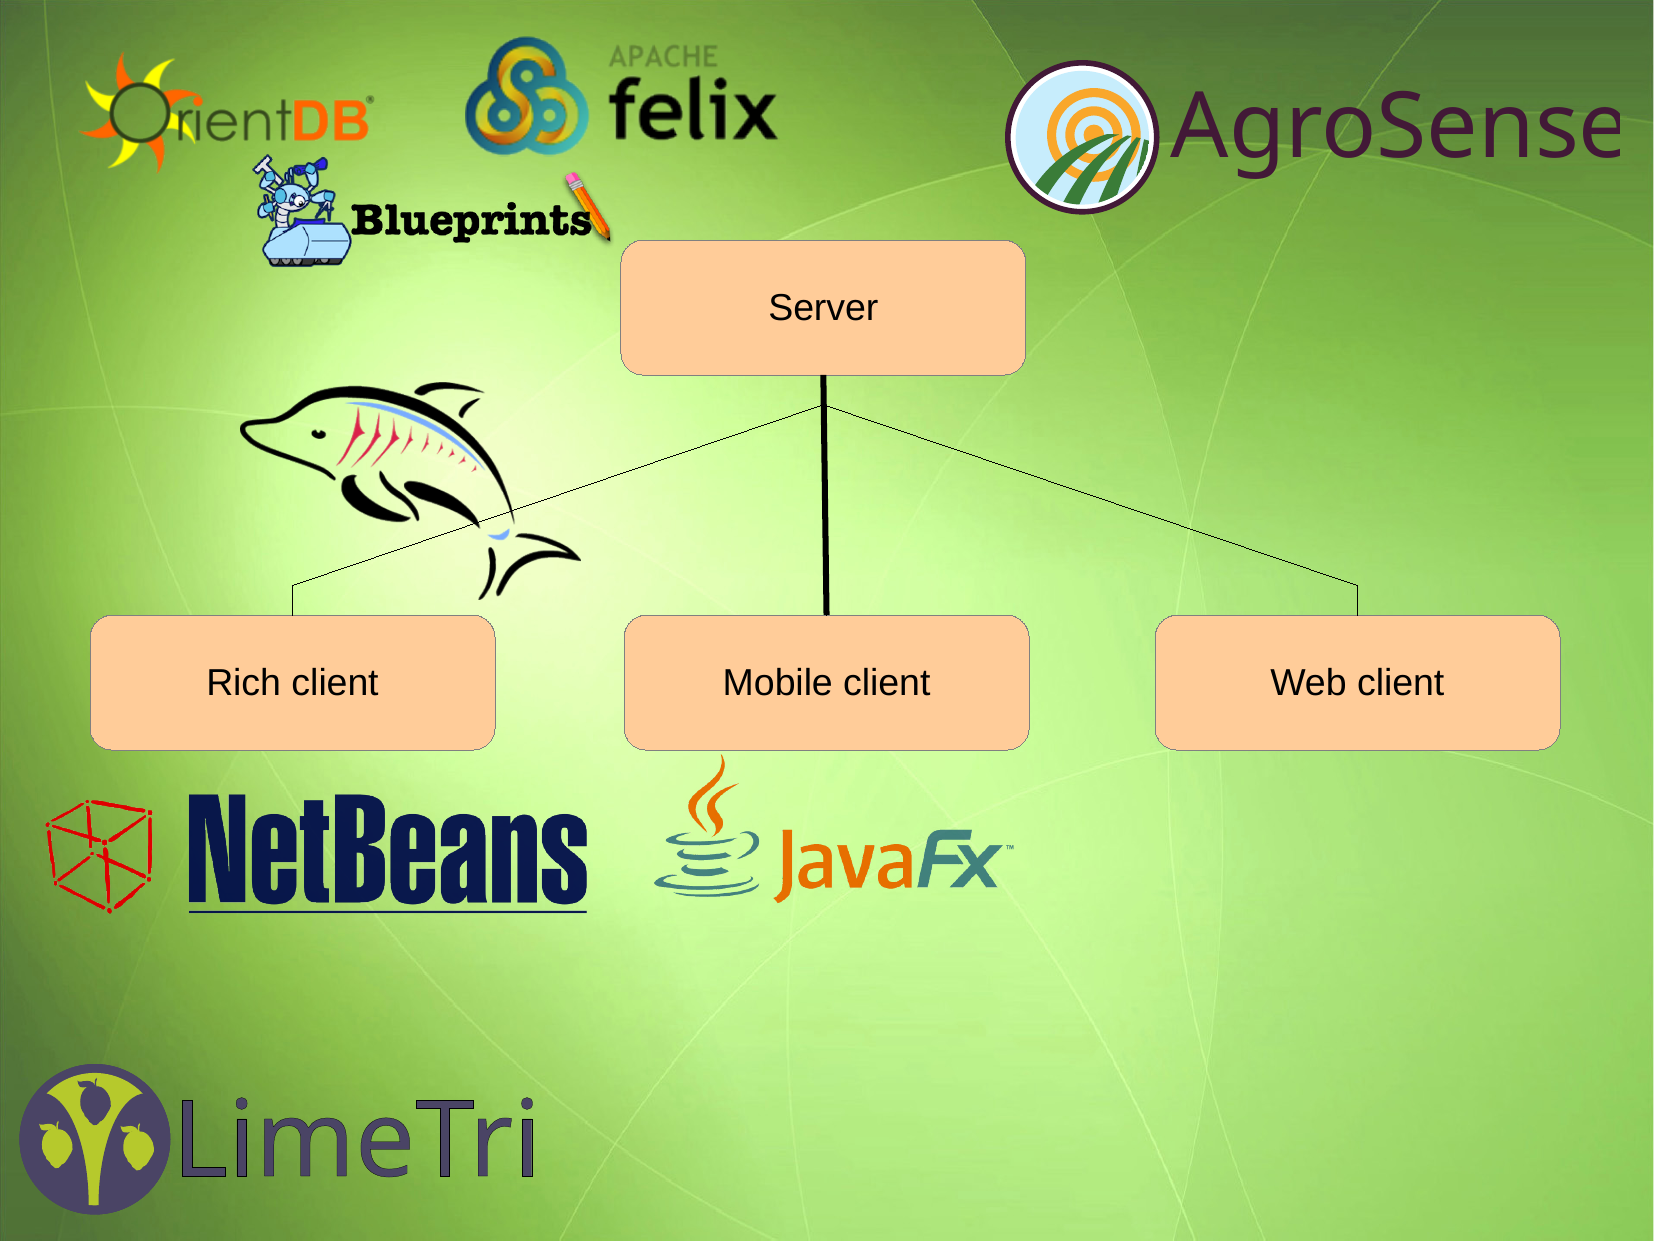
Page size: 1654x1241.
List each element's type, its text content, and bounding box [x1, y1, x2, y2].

picture [0, 0, 1654, 1241]
text_box Rich client [90, 615, 496, 751]
text_box Server [620, 240, 1026, 376]
text_box Web client [1155, 615, 1561, 751]
text_box Mobile client [624, 615, 1030, 727]
